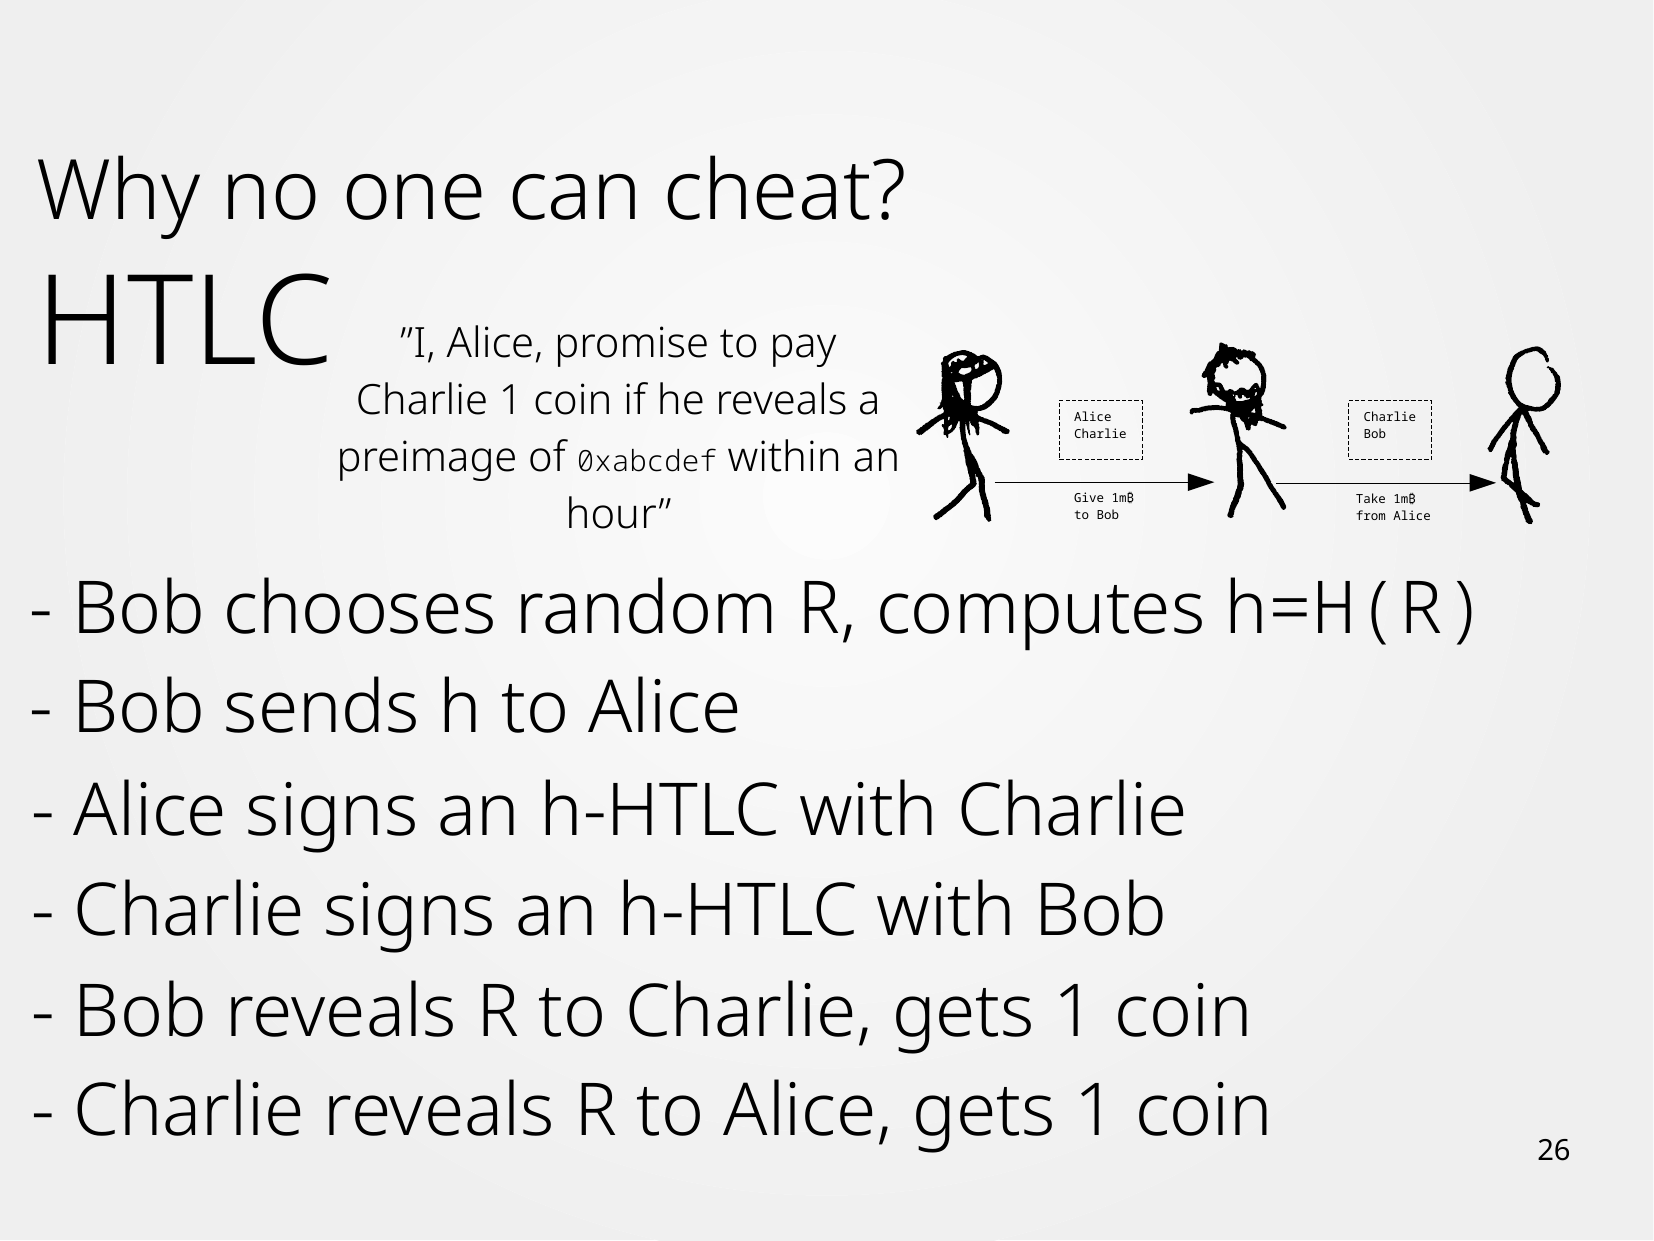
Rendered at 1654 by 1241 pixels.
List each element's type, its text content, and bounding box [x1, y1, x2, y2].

text_box - Alice signs an h-HTLC with Charlie - Charlie signs an h-HTLC with Bob [16, 750, 1582, 997]
text_box Take 1m₿ from Alice [1341, 484, 1460, 542]
text_box Alice Charlie [1059, 400, 1143, 460]
text_box - Bob reveals R to Charlie, gets 1 coin - Charlie reveals R to Alice, gets 1 coin [16, 997, 1477, 1198]
picture [1188, 341, 1288, 520]
picture [915, 349, 1011, 522]
title - Bob chooses random R, computes h=H(R) - Bob sends h to Alice [29, 555, 1625, 733]
text_box Give 1m₿ to Bob [1059, 482, 1152, 541]
title HTLC [36, 230, 384, 378]
title ”I, Alice, promise to pay Charlie 1 coin if he reveals a preimage of 0xabcdef within an hour” [336, 312, 905, 520]
title Why no one can cheat? [36, 130, 1034, 243]
text_box Charlie Bob [1348, 400, 1432, 460]
picture [1485, 344, 1563, 526]
